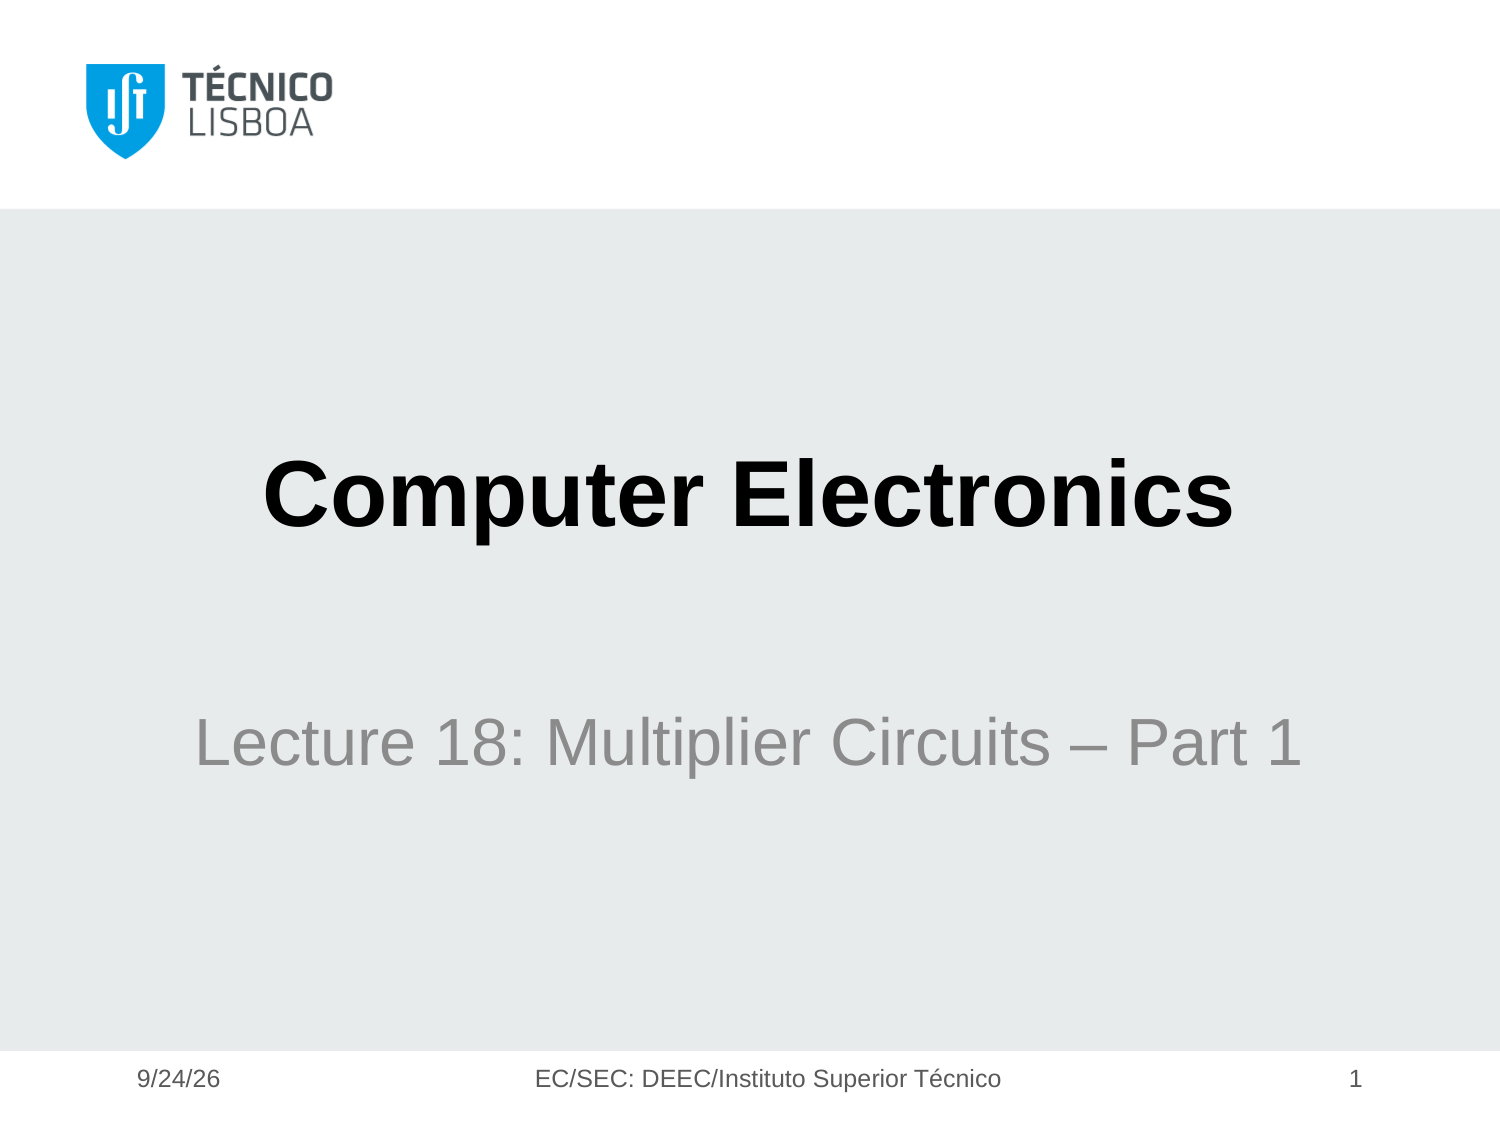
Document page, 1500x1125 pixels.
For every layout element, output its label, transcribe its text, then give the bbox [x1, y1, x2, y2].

footer EC/SEC: DEEC/Instituto Superior Técnico [512, 1052, 1032, 1103]
title Computer Electronics [121, 322, 1378, 655]
subtitle Lecture 18: Multiplier Circuits – Part 1 [121, 691, 1378, 894]
slide_number 11/19/20 [121, 1052, 425, 1103]
picture [0, 0, 1500, 1125]
slide_number <number> [1077, 1052, 1378, 1103]
